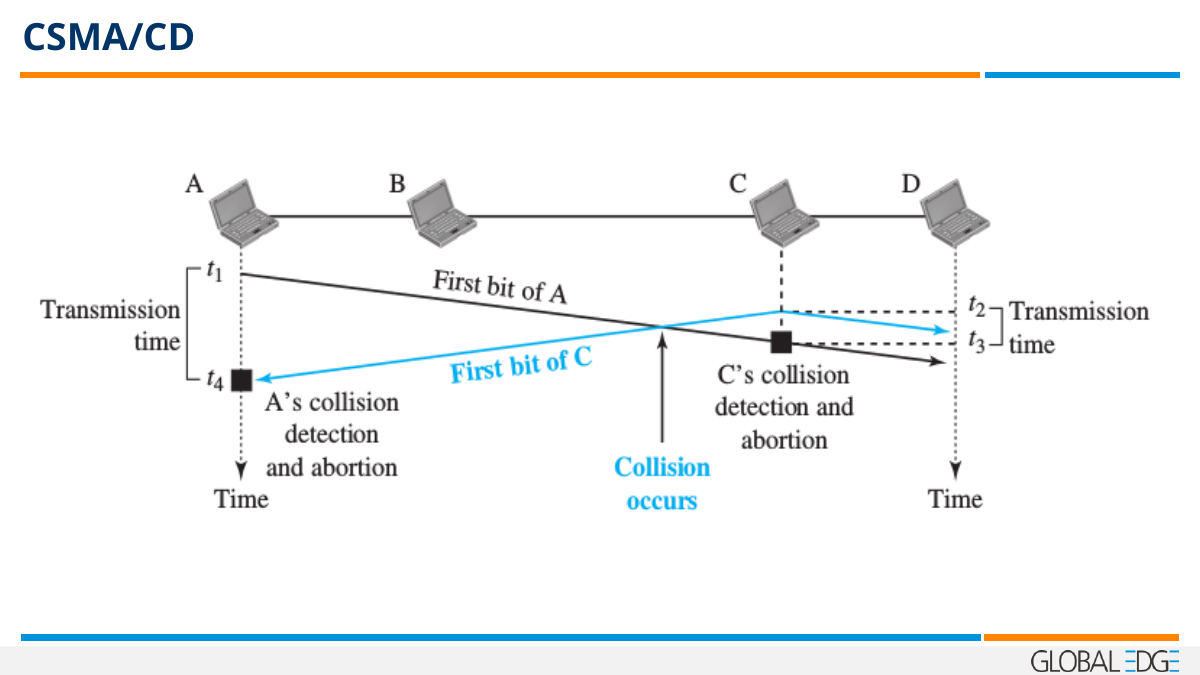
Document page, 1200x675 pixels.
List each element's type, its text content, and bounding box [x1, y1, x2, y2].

title CSMA/CD [12, 9, 1088, 63]
picture [1031, 650, 1179, 672]
picture [23, 132, 1170, 549]
